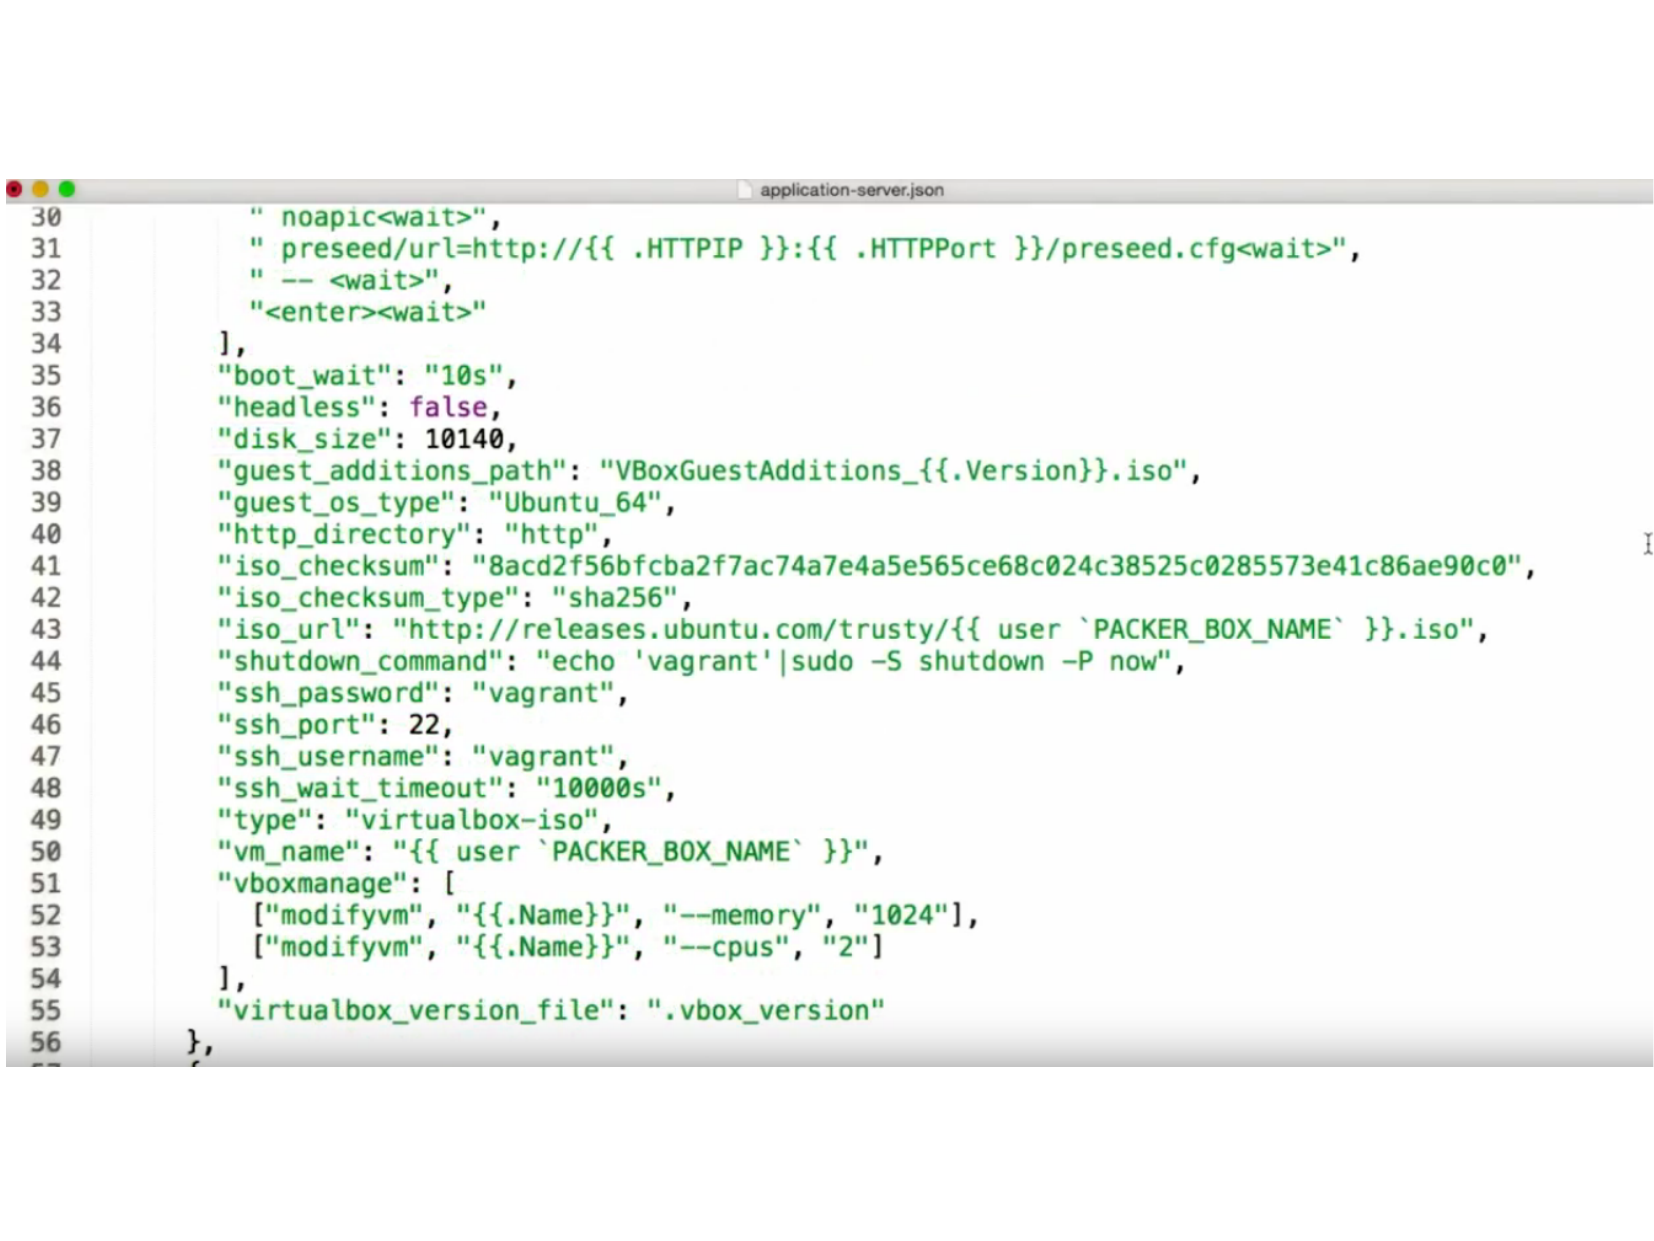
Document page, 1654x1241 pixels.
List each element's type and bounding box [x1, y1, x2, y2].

picture [6, 179, 1654, 1067]
